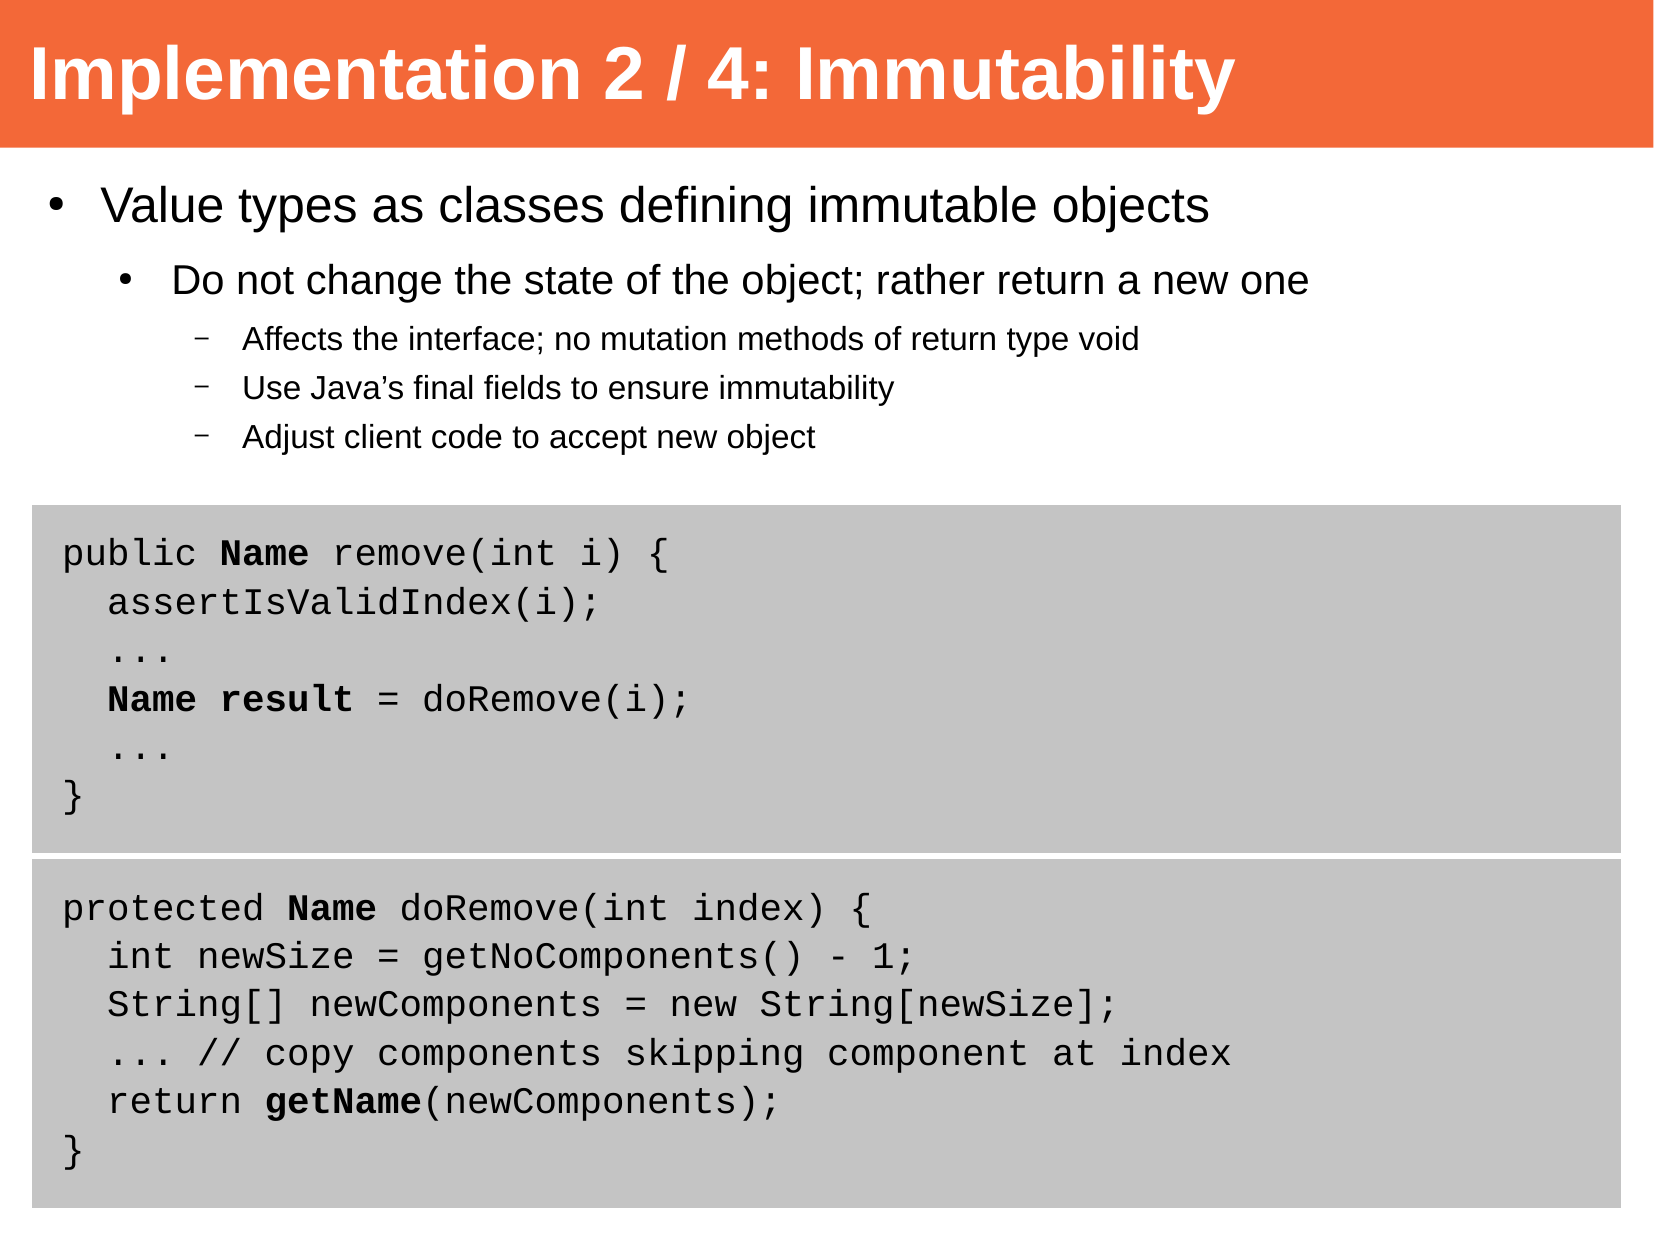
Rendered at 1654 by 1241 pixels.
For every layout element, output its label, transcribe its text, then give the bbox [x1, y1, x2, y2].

list public Name remove(int i) { assertIsValidIndex(i); ... Name result = doRemove(i); ... } [29, 501, 1625, 853]
title Implementation 2 / 4: Immutability [0, 0, 1654, 148]
list protected Name doRemove(int index) { int newSize = getNoComponents() - 1; String[] newComponents = new String[newSize]; ... // copy components skipping component at index return getName(newComponents); } [29, 856, 1625, 1211]
list Value types as classes defining immutable objects Do not change the state of the object; rather return a new one Affects the interface; no mutation methods of return type void Use Java’s final fields to ensure immutability Adjust client code to accept new object [29, 177, 1625, 499]
